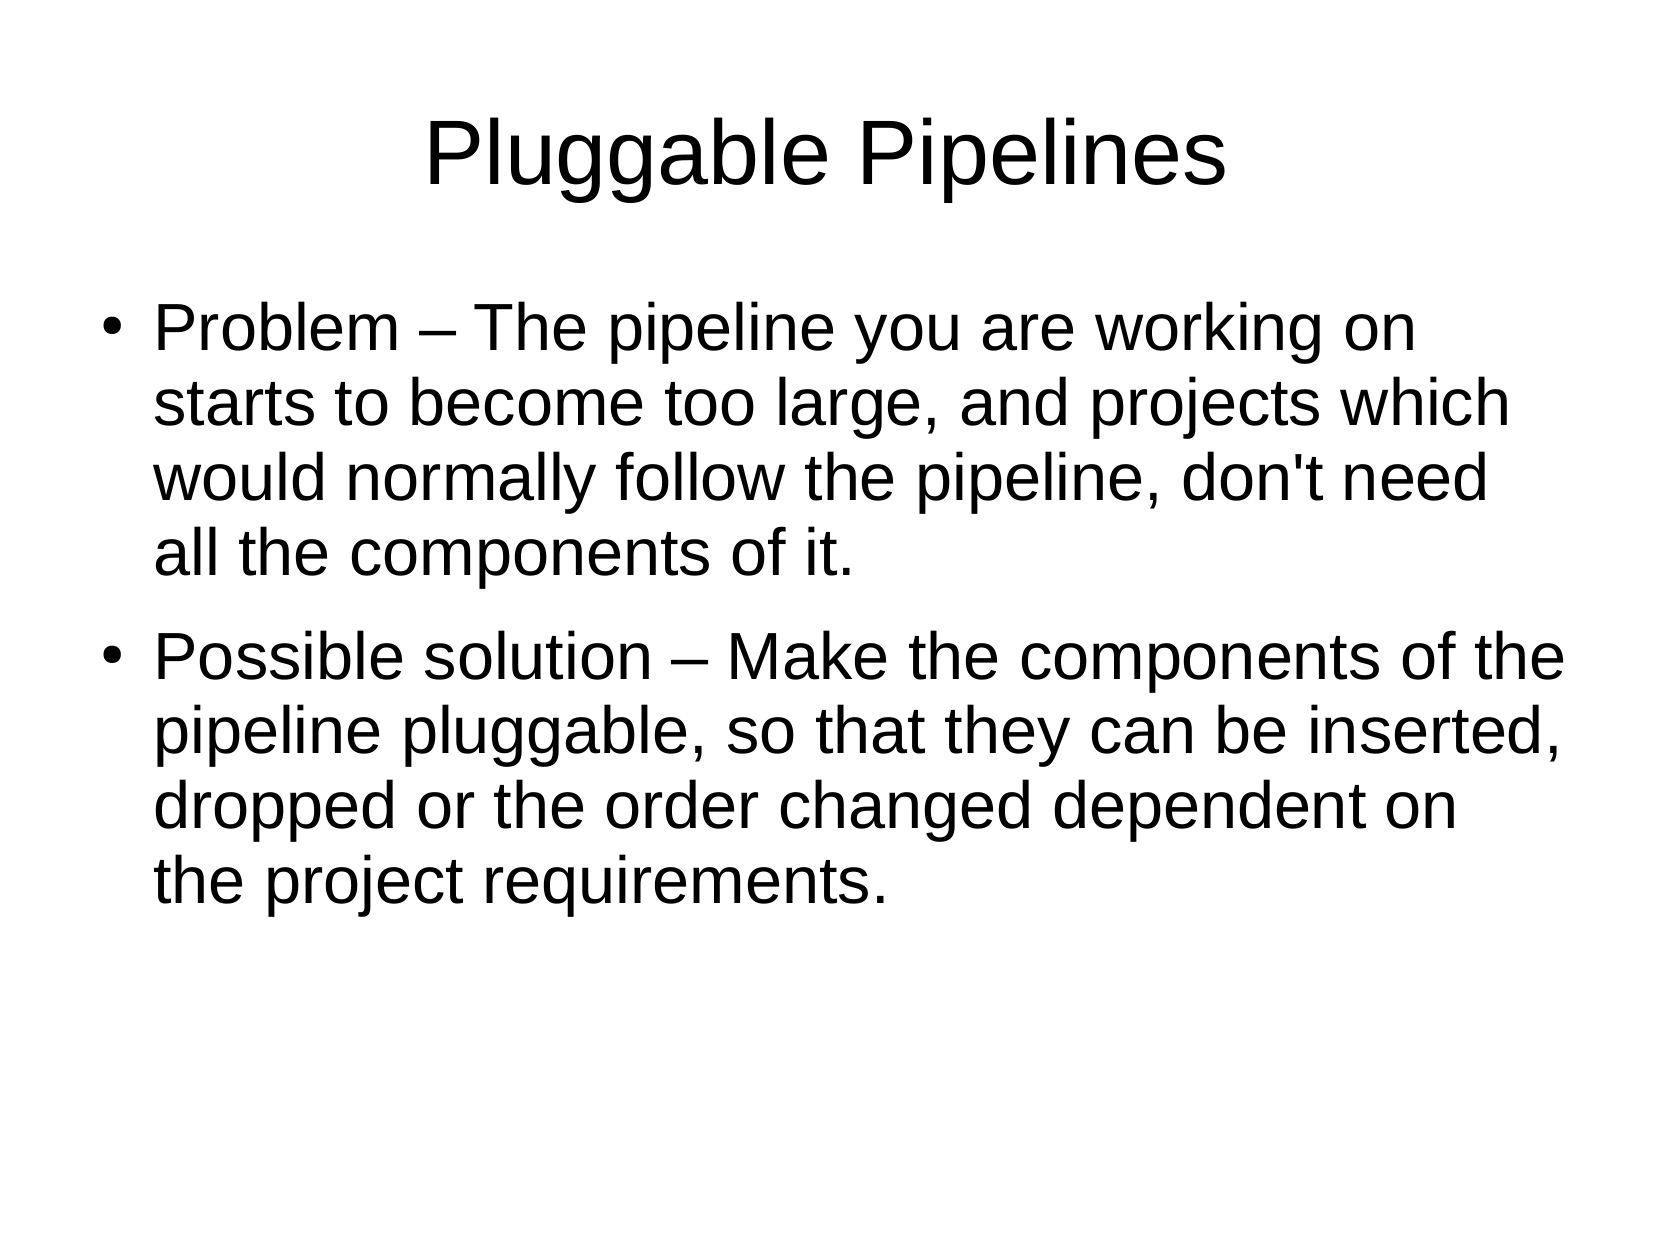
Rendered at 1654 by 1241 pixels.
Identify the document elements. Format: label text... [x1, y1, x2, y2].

list Problem – The pipeline you are working on starts to become too large, and projects which would normally follow the pipeline, don't need all the components of it. Possible solution – Make the components of the pipeline pluggable, so that they can be inserted, dropped or the order changed dependent on the project requirements. [82, 290, 1571, 1094]
title Pluggable Pipelines [82, 56, 1571, 250]
